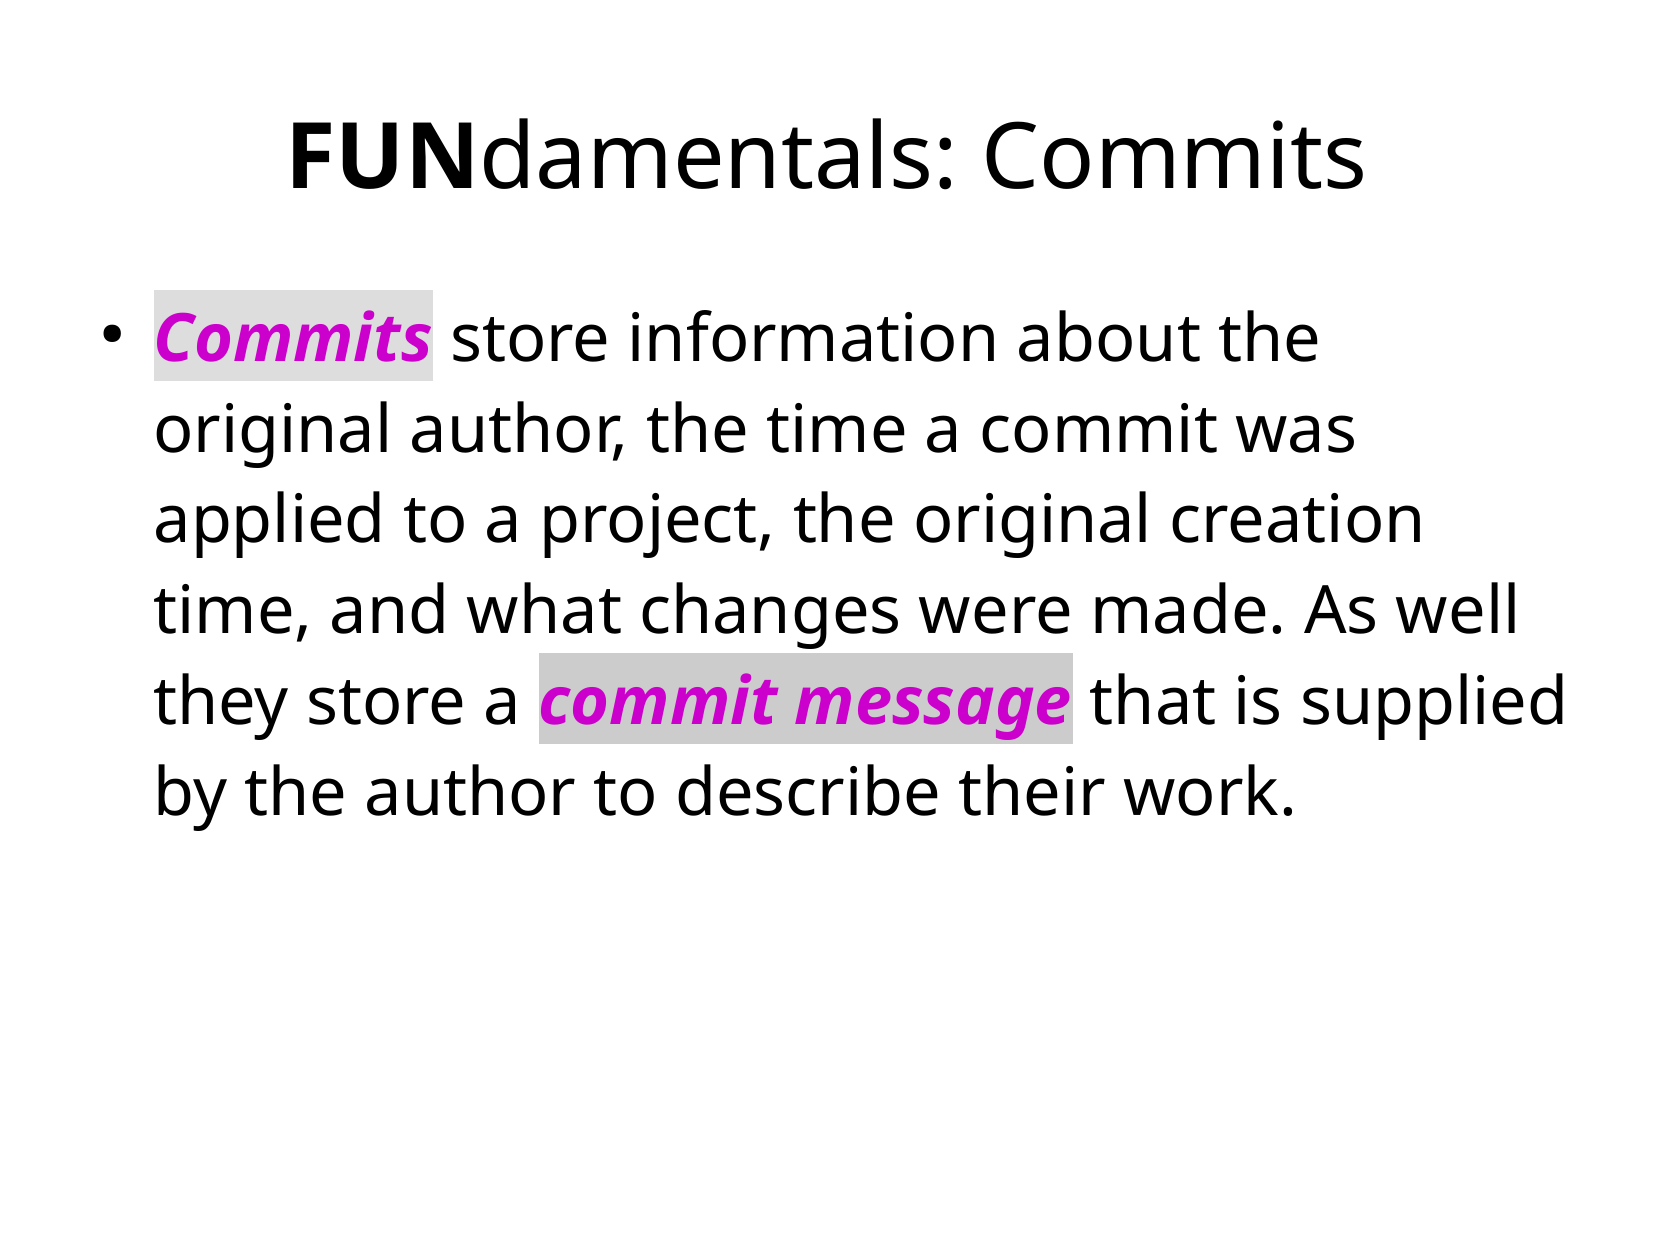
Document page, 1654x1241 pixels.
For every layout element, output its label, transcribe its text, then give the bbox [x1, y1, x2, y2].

list Commits store information about the original author, the time a commit was applied to a project, the original creation time, and what changes were made. As well they store a commit message that is supplied by the author to describe their work. [82, 290, 1571, 1010]
title FUNdamentals: Commits [82, 49, 1571, 257]
